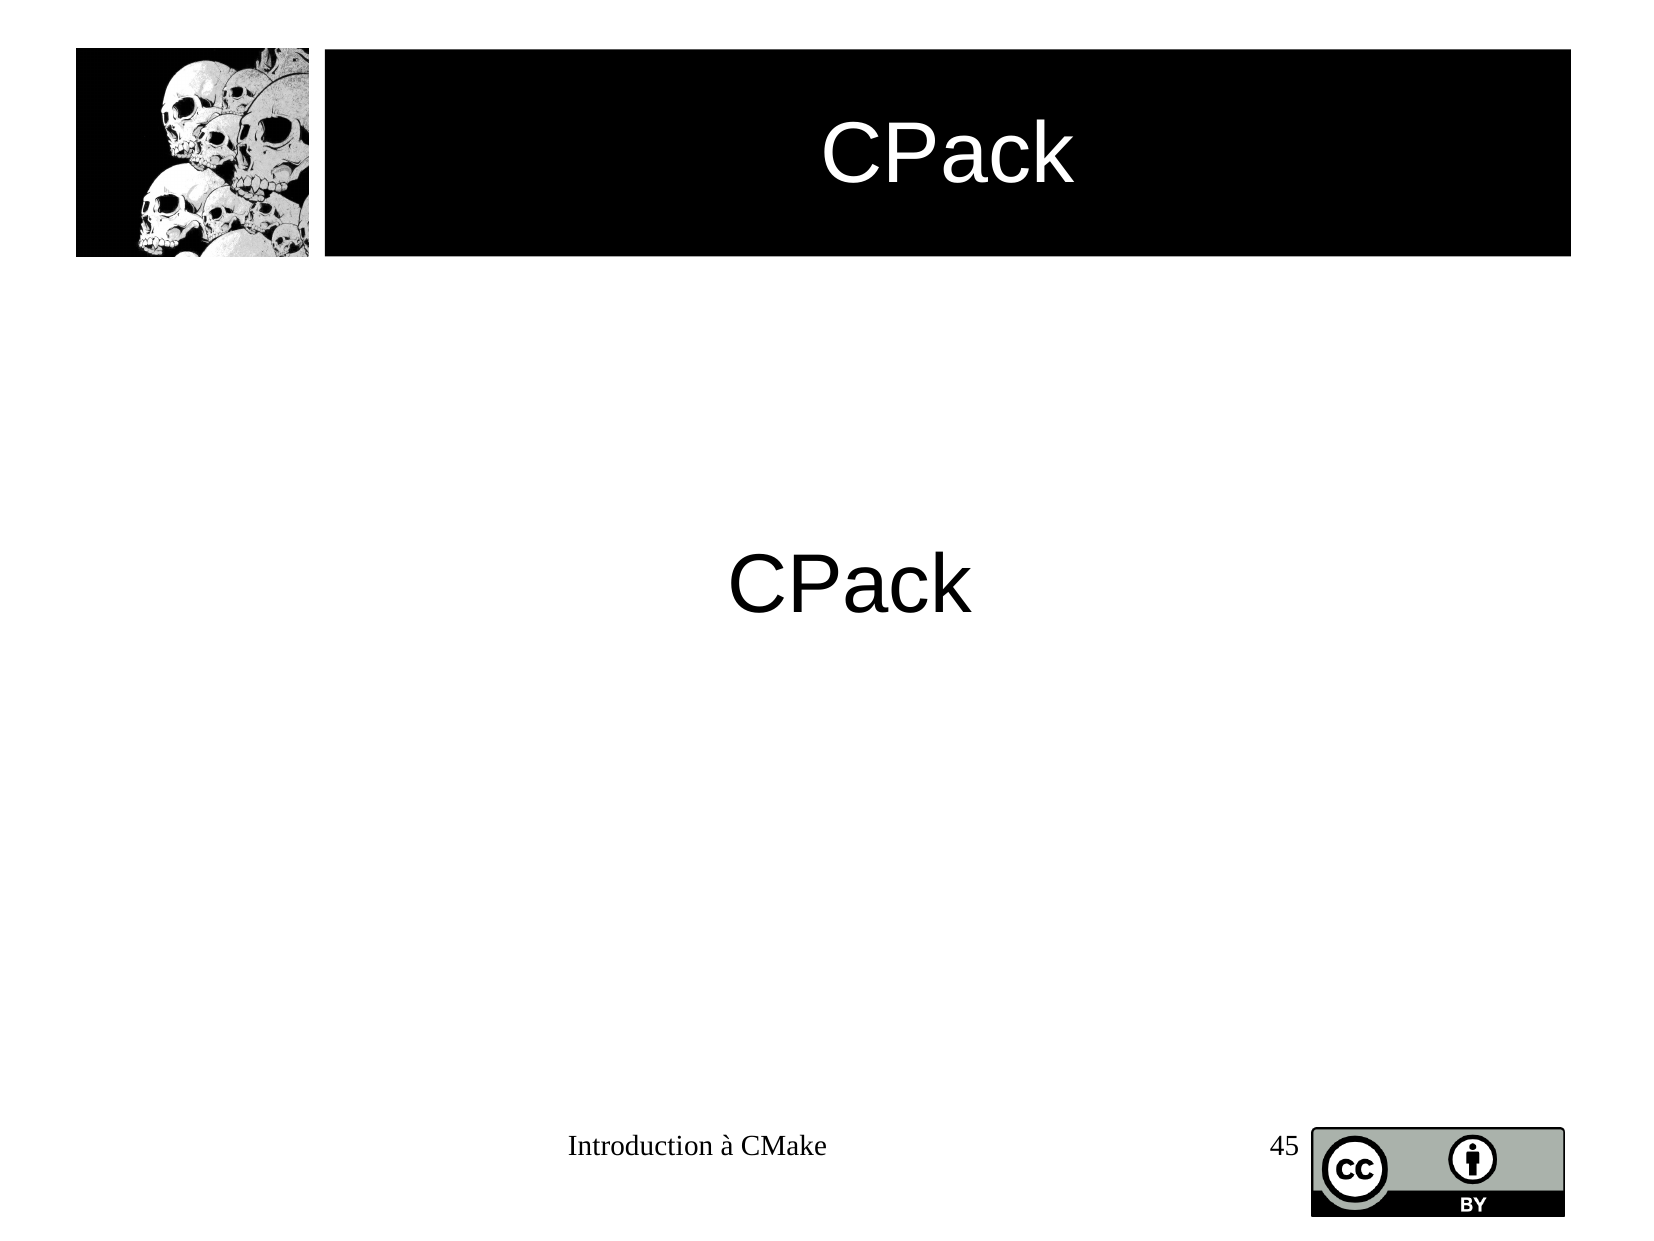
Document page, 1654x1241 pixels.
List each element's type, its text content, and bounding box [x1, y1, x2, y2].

picture [1311, 1127, 1565, 1217]
picture [76, 48, 309, 257]
text_box CPack [712, 529, 1013, 676]
title CPack [324, 49, 1571, 257]
